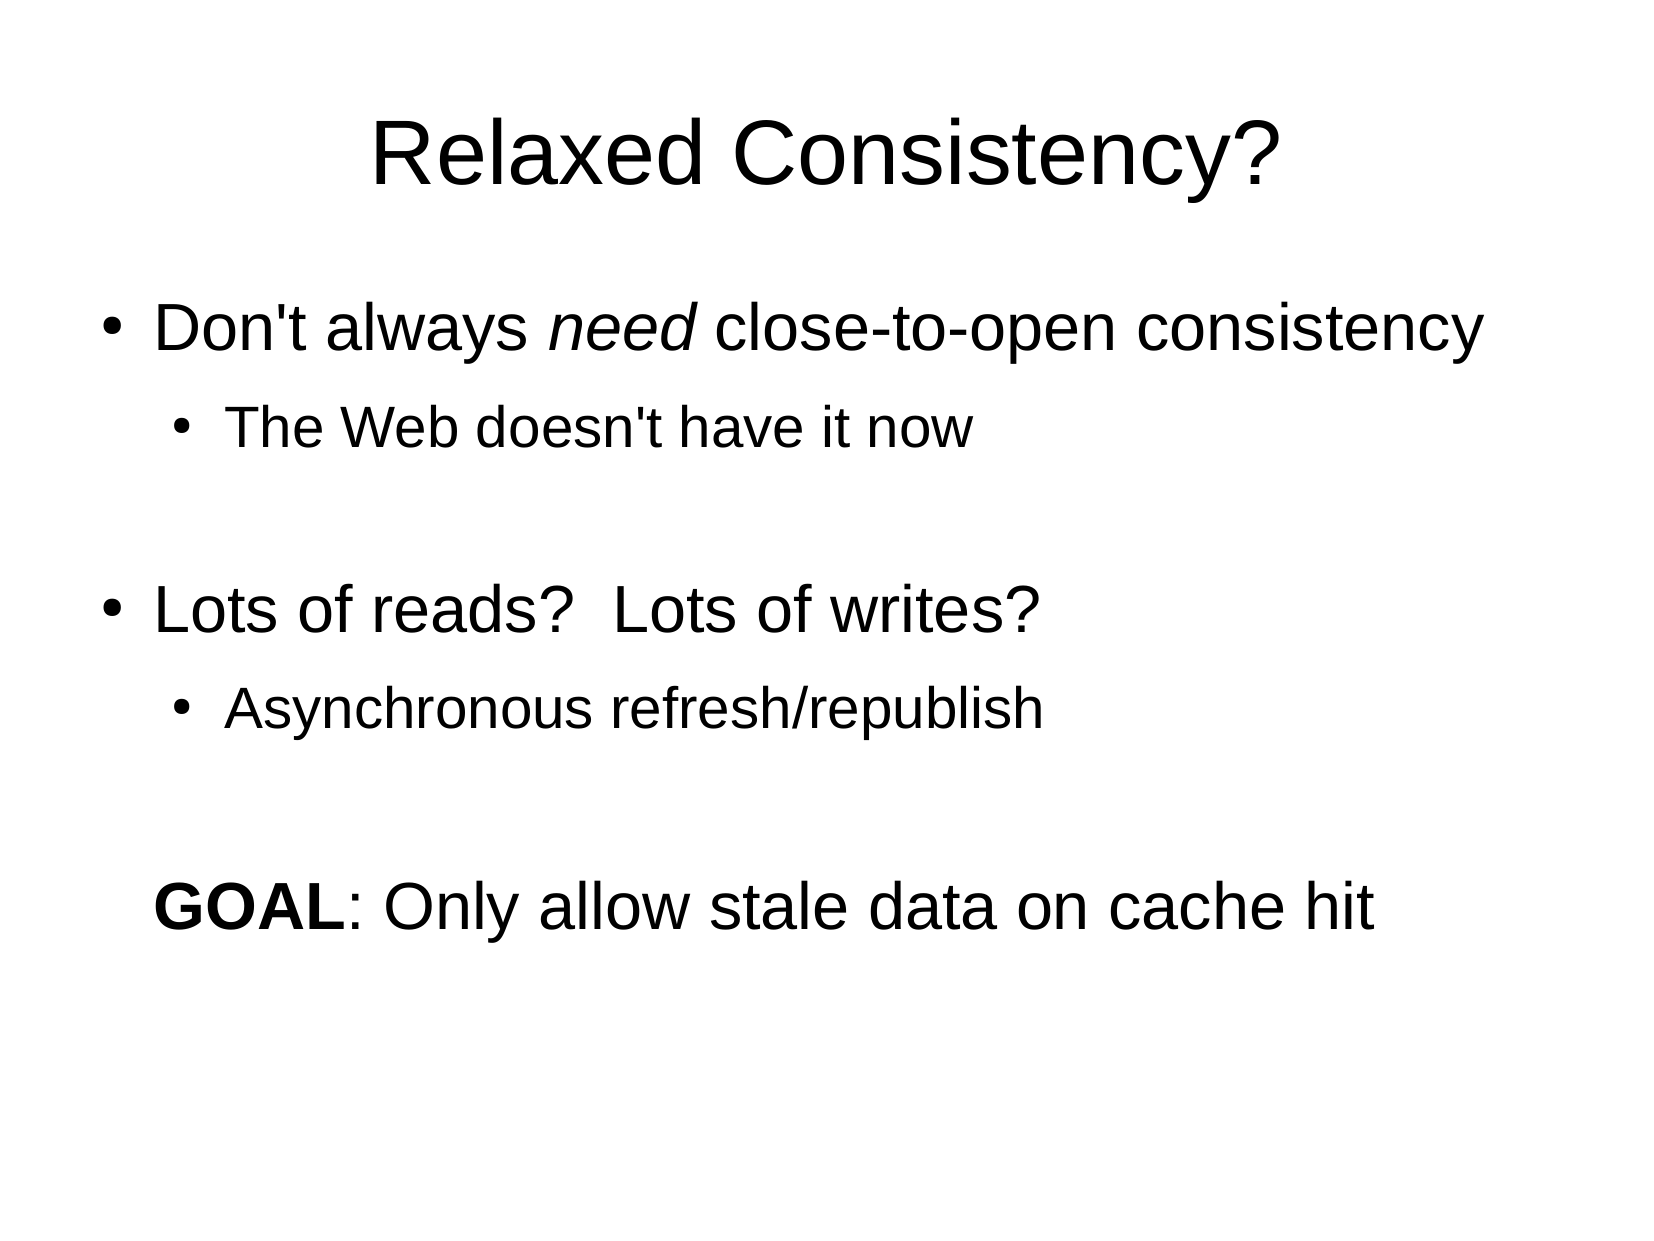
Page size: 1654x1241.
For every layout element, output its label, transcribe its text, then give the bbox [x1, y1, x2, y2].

list Don't always need close-to-open consistency The Web doesn't have it now Lots of reads? Lots of writes? Asynchronous refresh/republish GOAL: Only allow stale data on cache hit [82, 290, 1571, 1109]
title Relaxed Consistency? [82, 49, 1571, 257]
